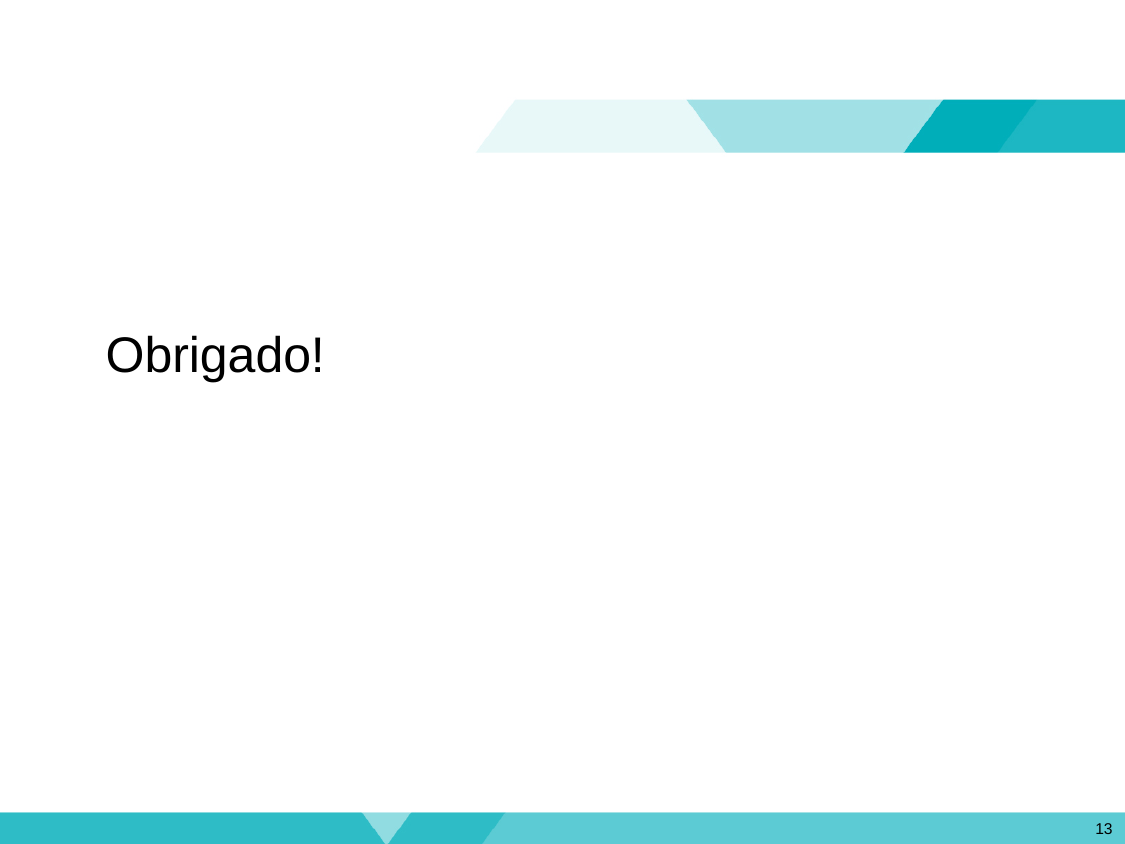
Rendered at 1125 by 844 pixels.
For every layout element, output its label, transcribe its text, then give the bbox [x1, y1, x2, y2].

slide_number <número> [1069, 812, 1125, 844]
picture [0, 0, 1125, 844]
text_box Obrigado! [90, 314, 1026, 390]
